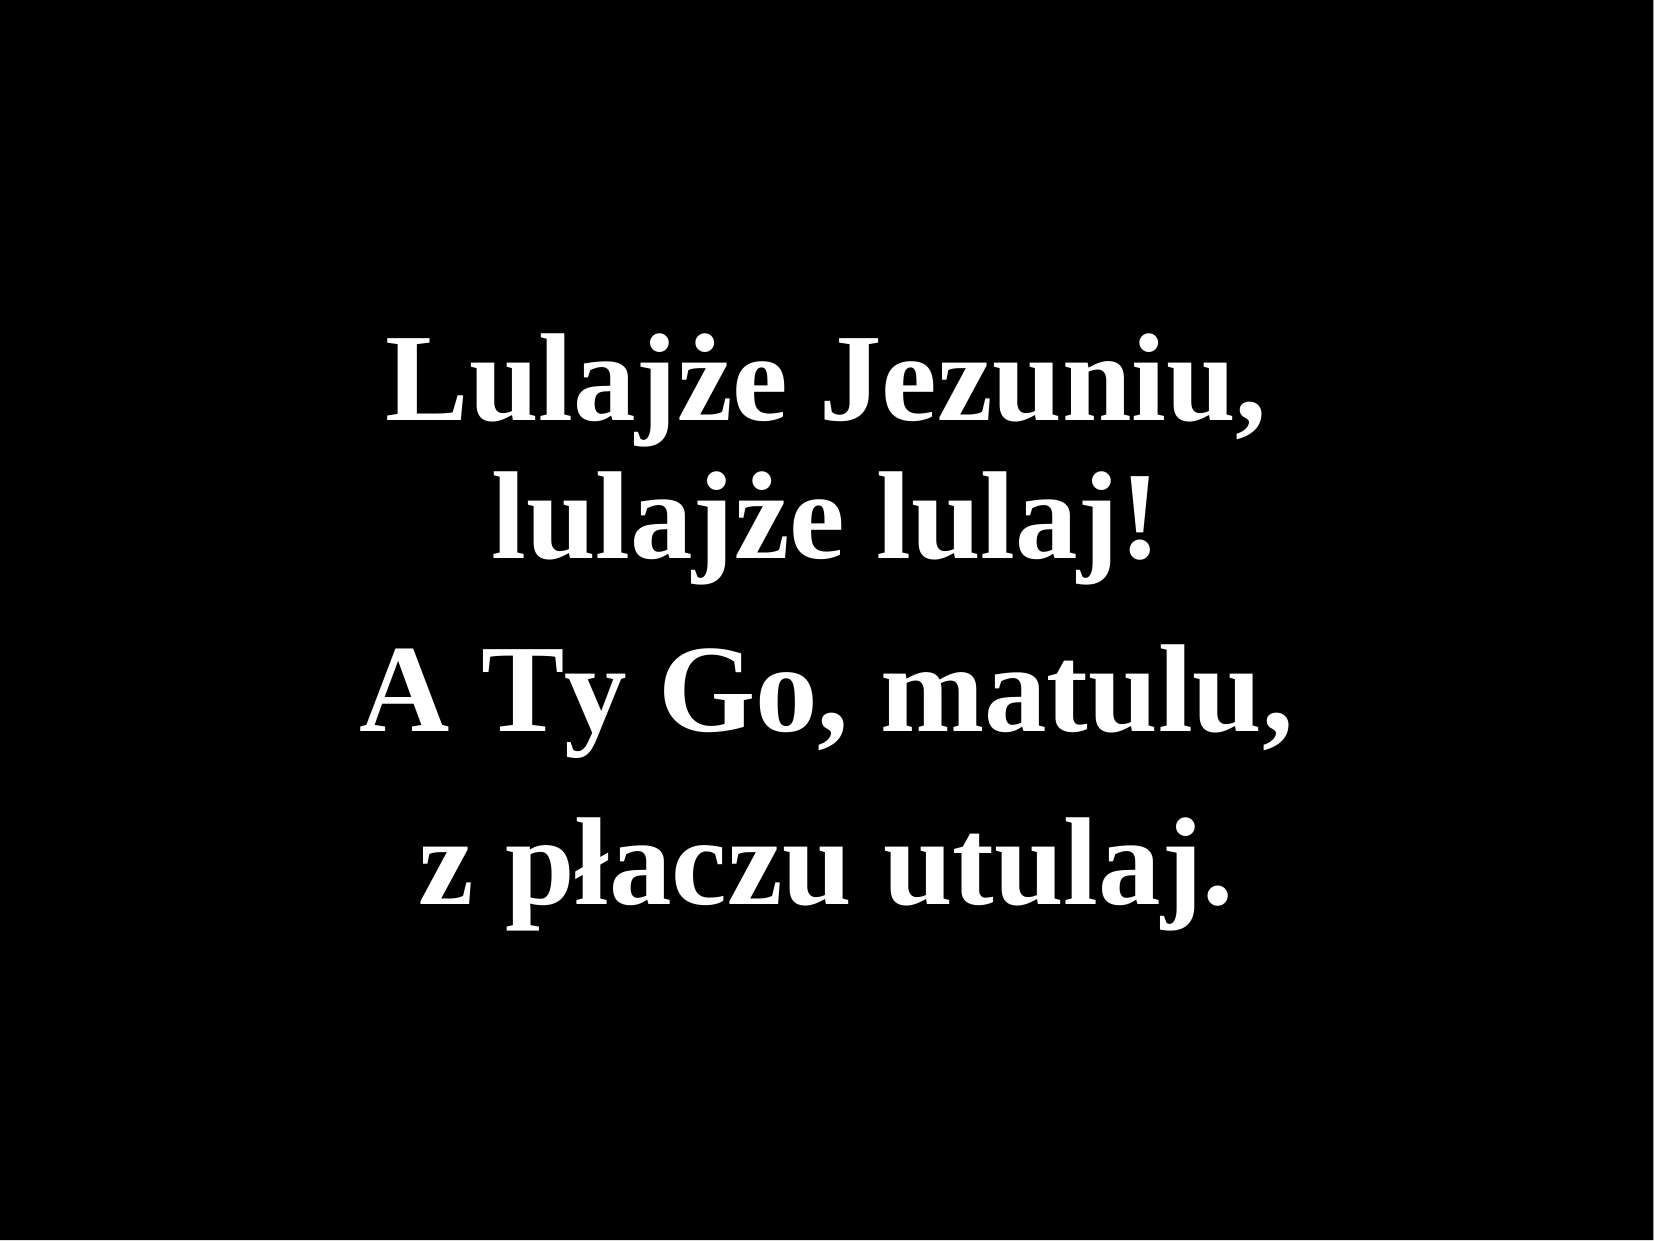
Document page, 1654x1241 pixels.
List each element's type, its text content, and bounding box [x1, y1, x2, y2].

title Lulajże Jezuniu, lulajże lulaj! ppp A Ty Go, matulu, ppp z płaczu utulaj. [0, 0, 1654, 1241]
